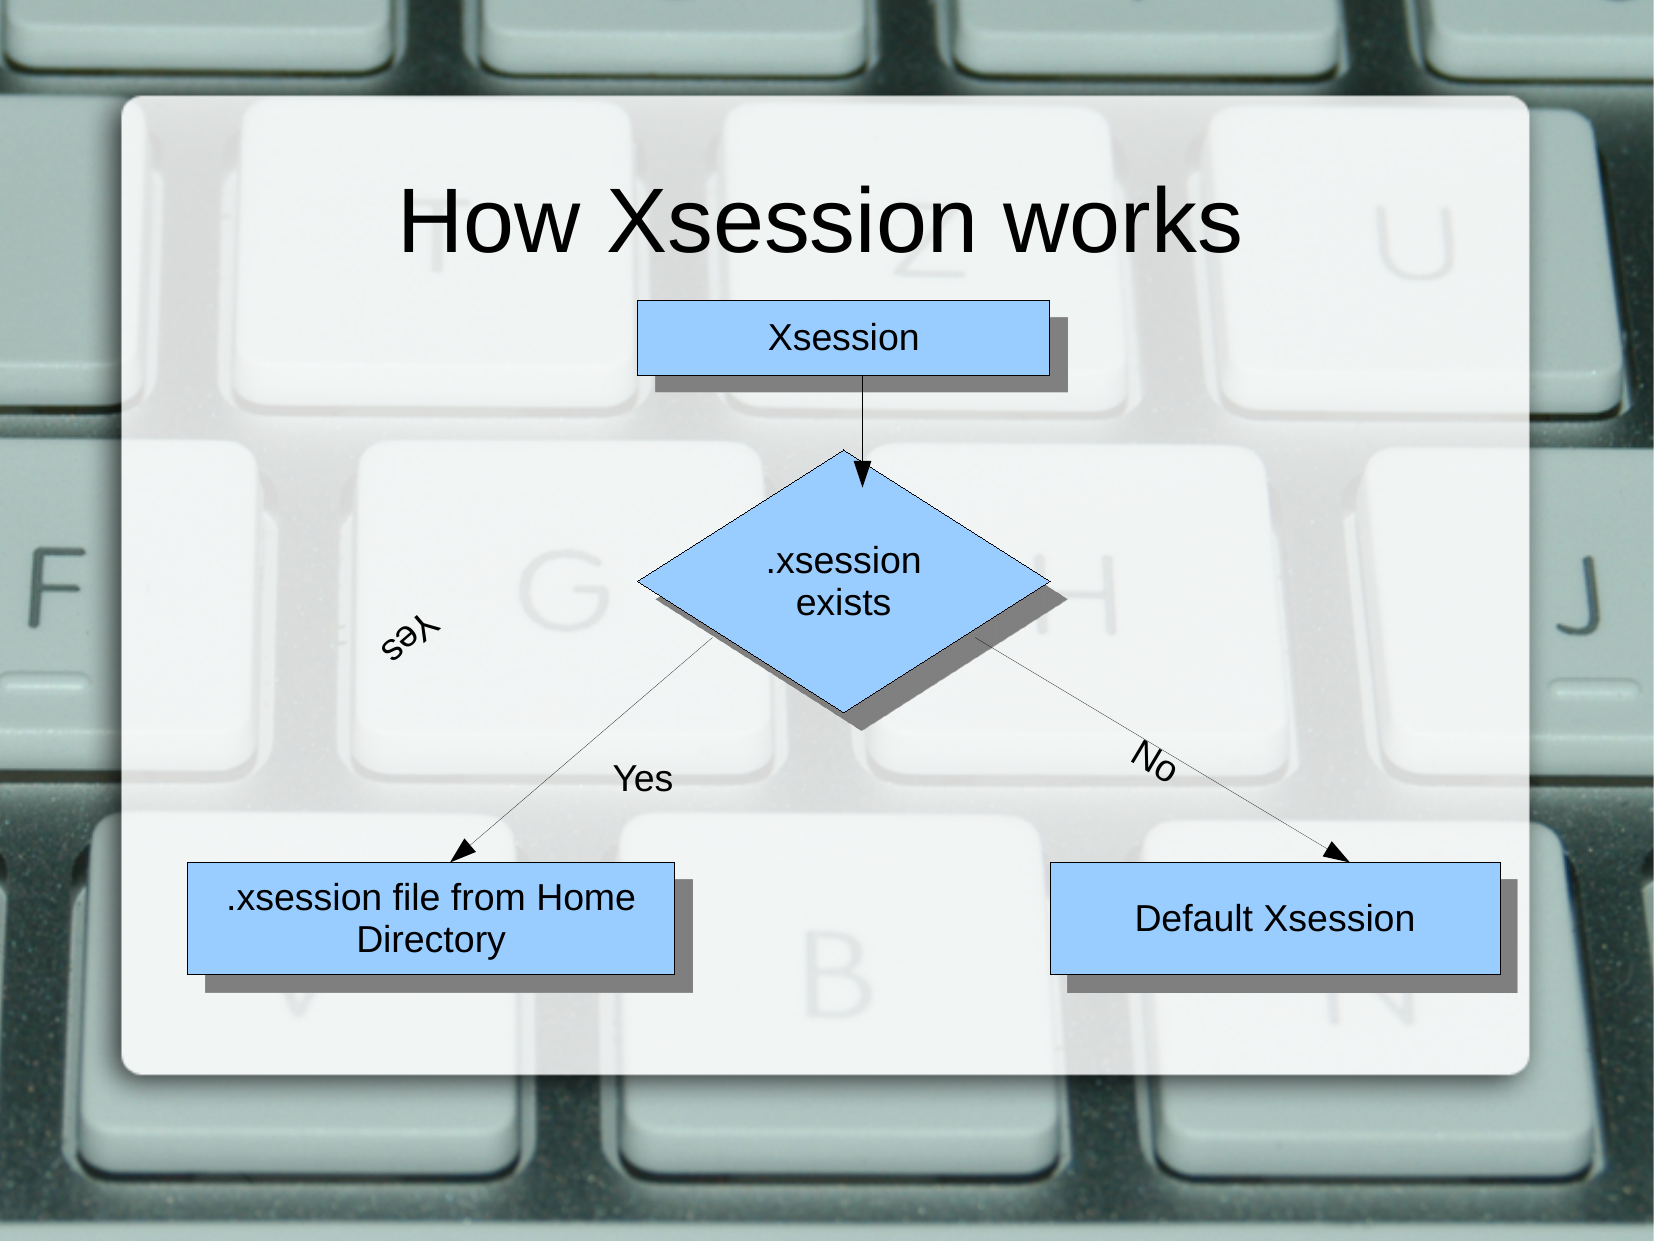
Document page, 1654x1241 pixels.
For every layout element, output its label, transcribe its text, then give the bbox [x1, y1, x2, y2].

title How Xsession works [135, 125, 1506, 318]
text_box .xsession file from Home Directory [187, 862, 675, 975]
text_box .xsession exists [637, 449, 1051, 713]
text_box Default Xsession [1050, 862, 1501, 975]
text_box Xsession [637, 300, 1050, 376]
picture [0, 0, 1654, 1241]
text_box Yes [597, 750, 689, 826]
